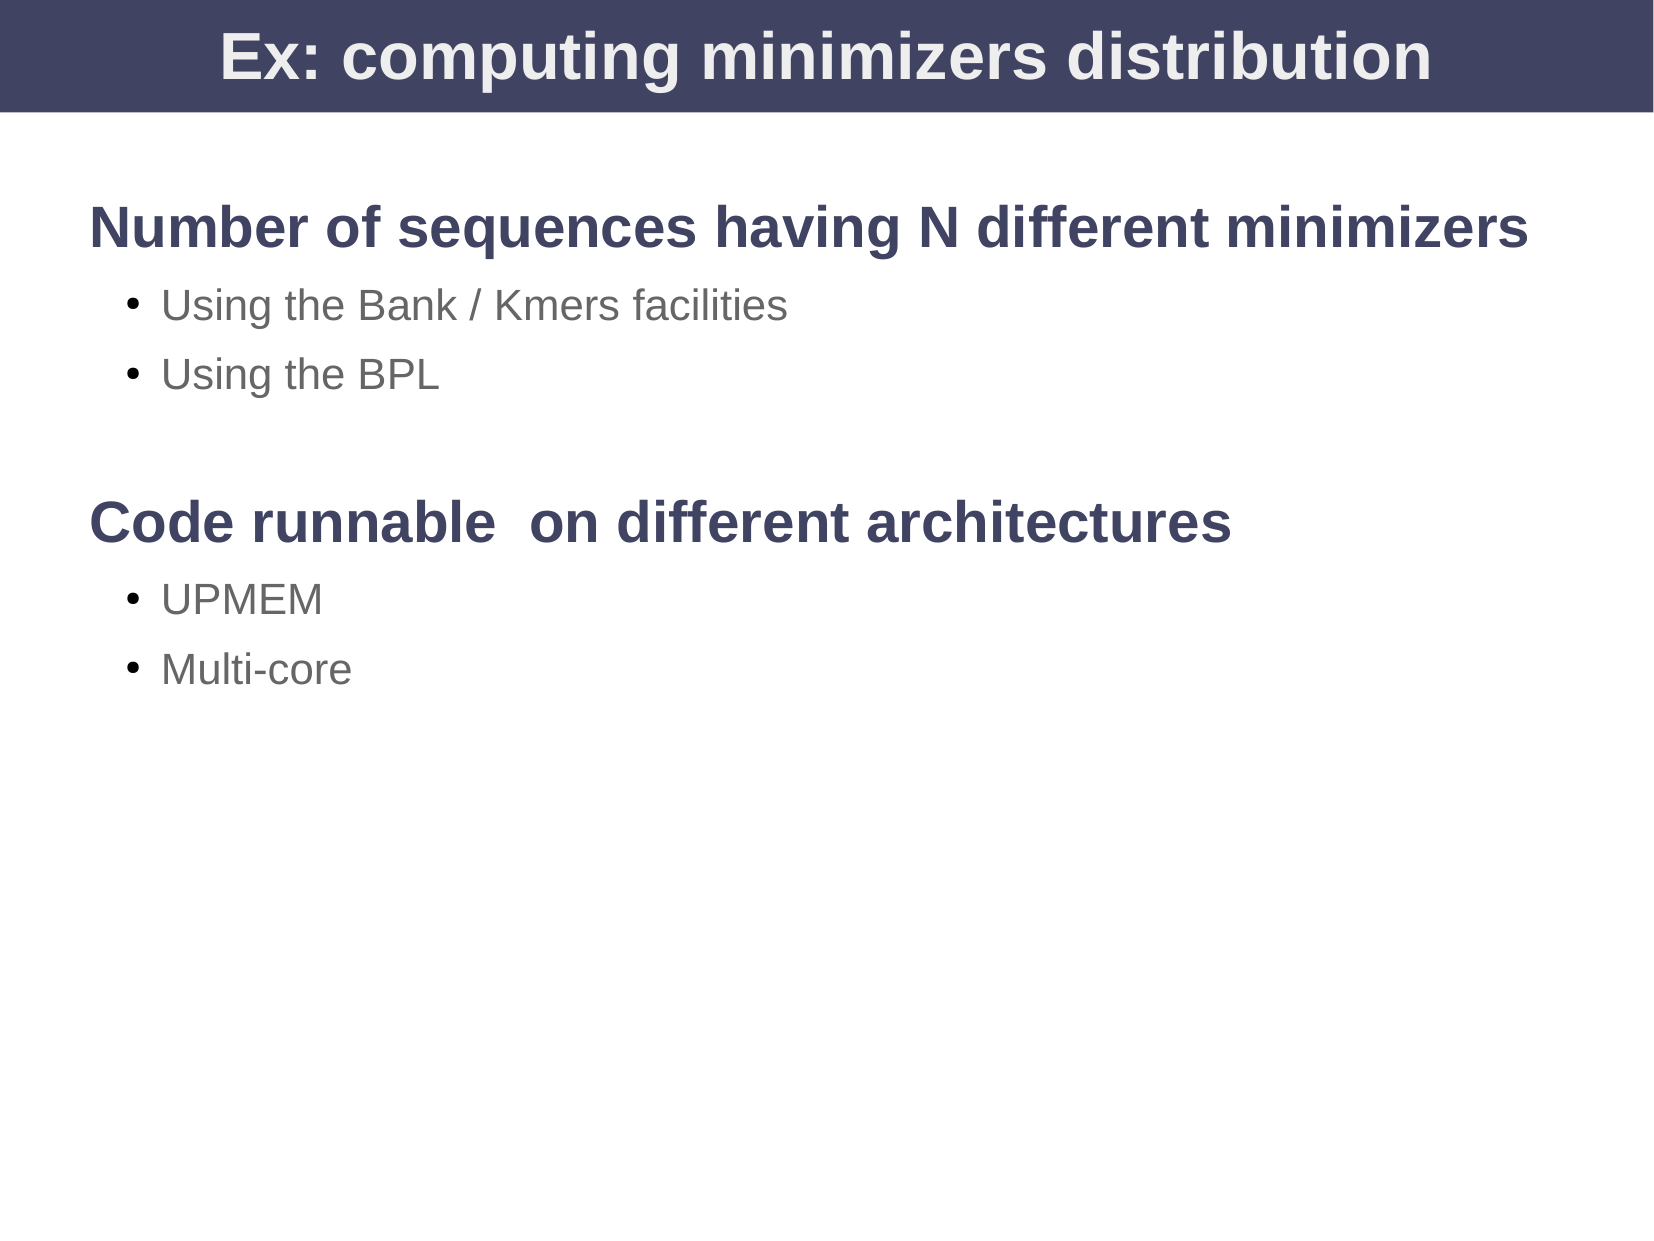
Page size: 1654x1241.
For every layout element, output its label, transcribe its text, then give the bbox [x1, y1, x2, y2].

text_box Ex: computing minimizers distribution [0, 0, 1654, 113]
text_box Number of sequences having N different minimizers Using the Bank / Kmers facilities Using the BPL Code runnable on different architectures UPMEM Multi-core [75, 187, 1613, 761]
